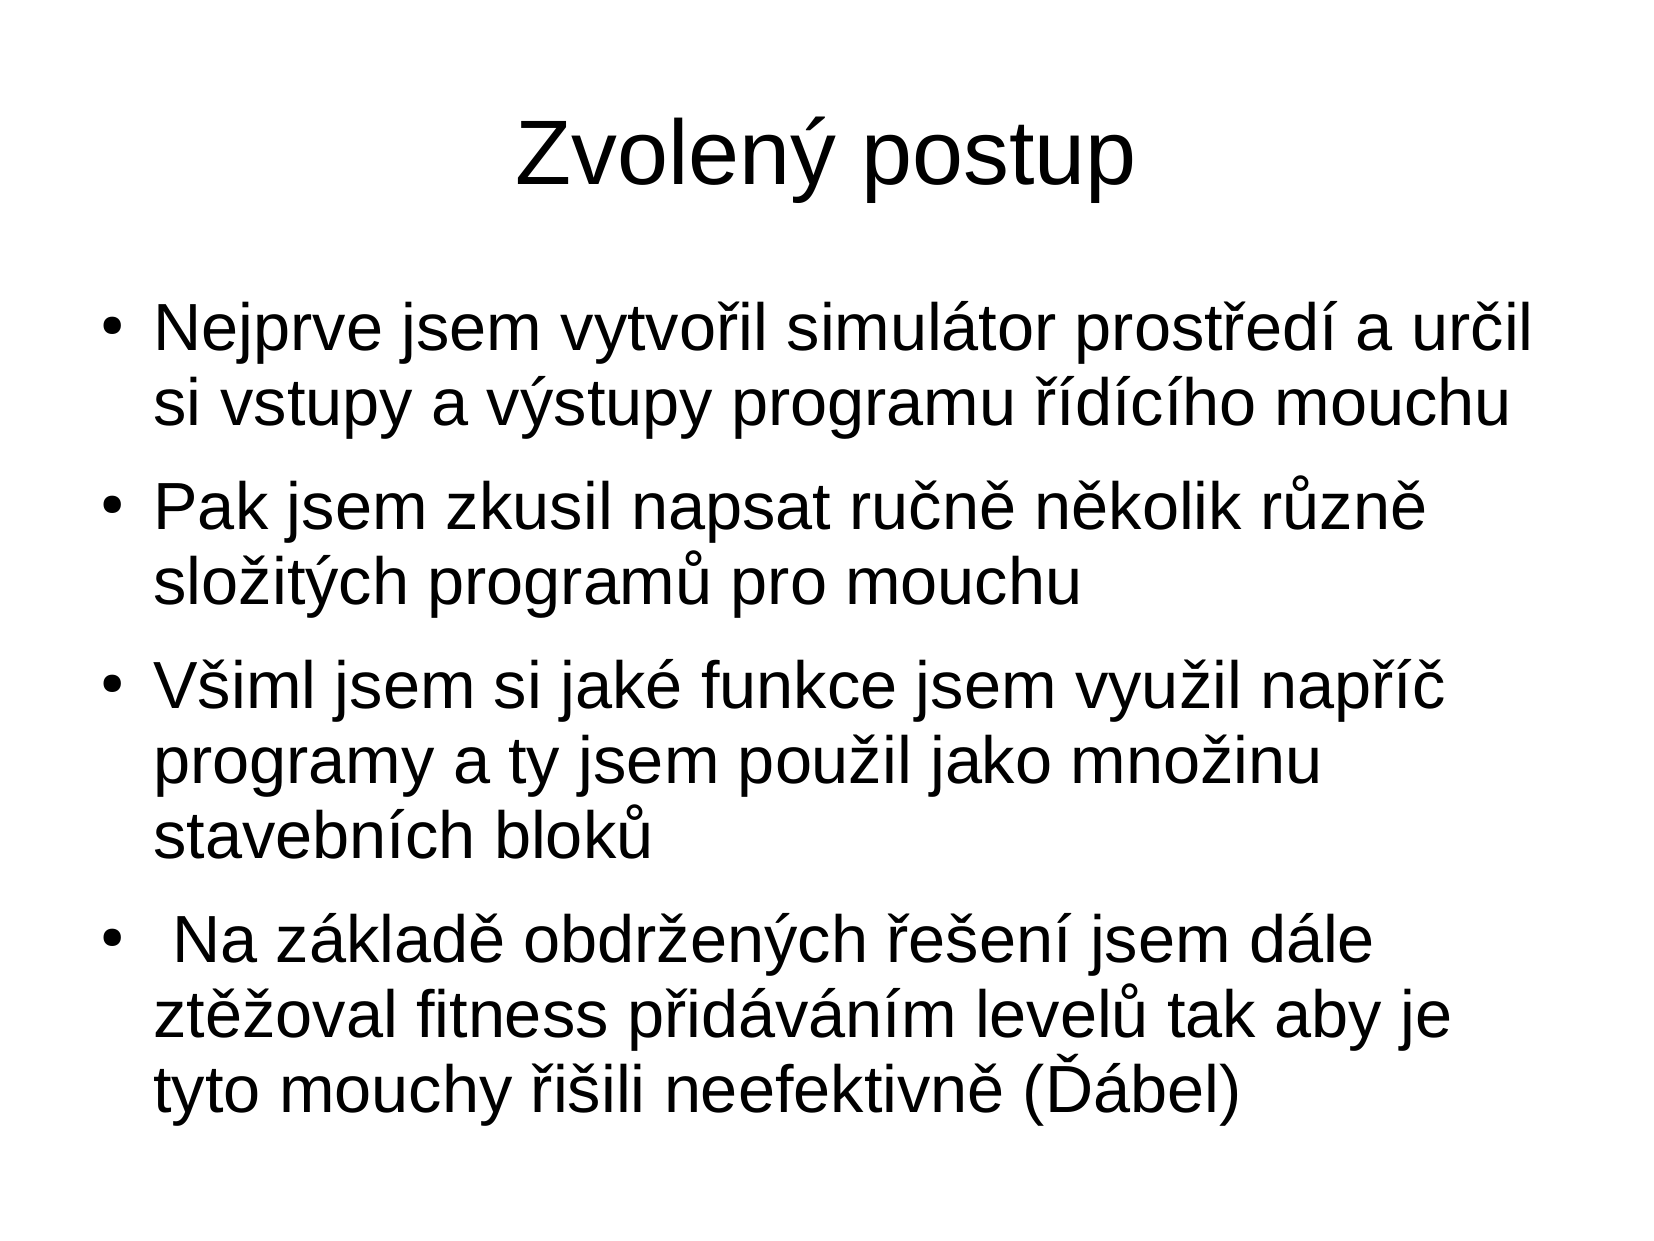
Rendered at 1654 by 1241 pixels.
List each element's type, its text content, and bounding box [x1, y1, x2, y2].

title Zvolený postup [82, 49, 1571, 257]
list Nejprve jsem vytvořil simulátor prostředí a určil si vstupy a výstupy programu řídícího mouchu Pak jsem zkusil napsat ručně několik různě složitých programů pro mouchu Všiml jsem si jaké funkce jsem využil napříč programy a ty jsem použil jako množinu stavebních bloků Na základě obdržených řešení jsem dále ztěžoval fitness přidáváním levelů tak aby je tyto mouchy řišili neefektivně (Ďábel) [82, 290, 1538, 1156]
